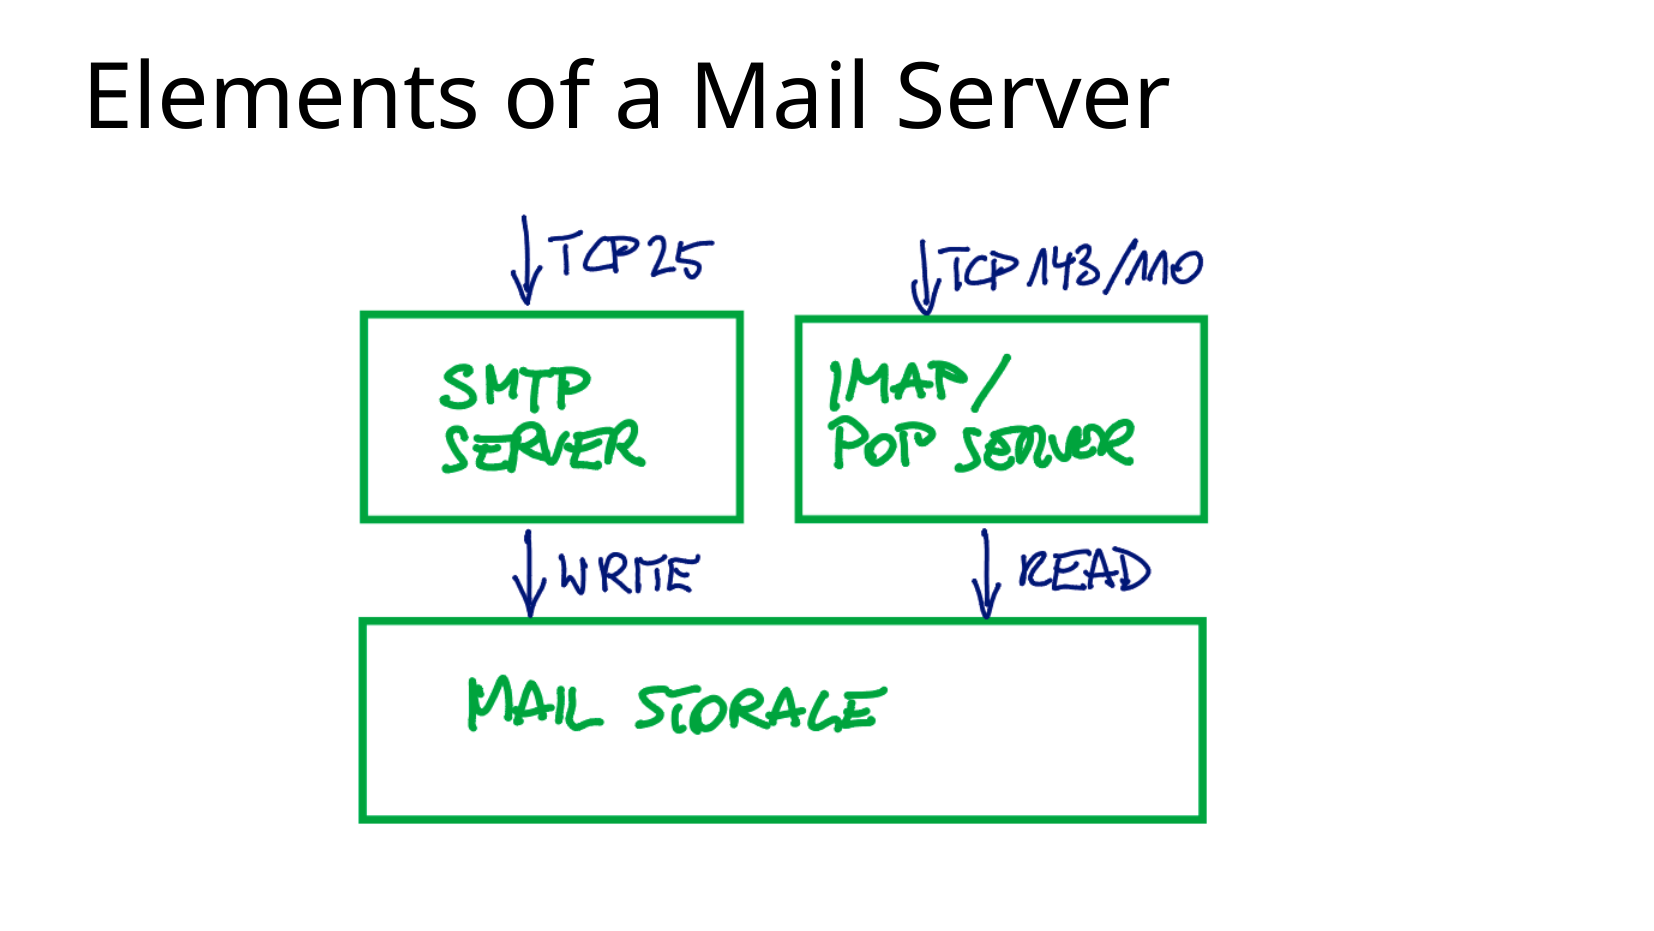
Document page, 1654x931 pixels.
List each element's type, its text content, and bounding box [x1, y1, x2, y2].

title Elements of a Mail Server [82, 37, 1571, 150]
picture [337, 187, 1238, 849]
